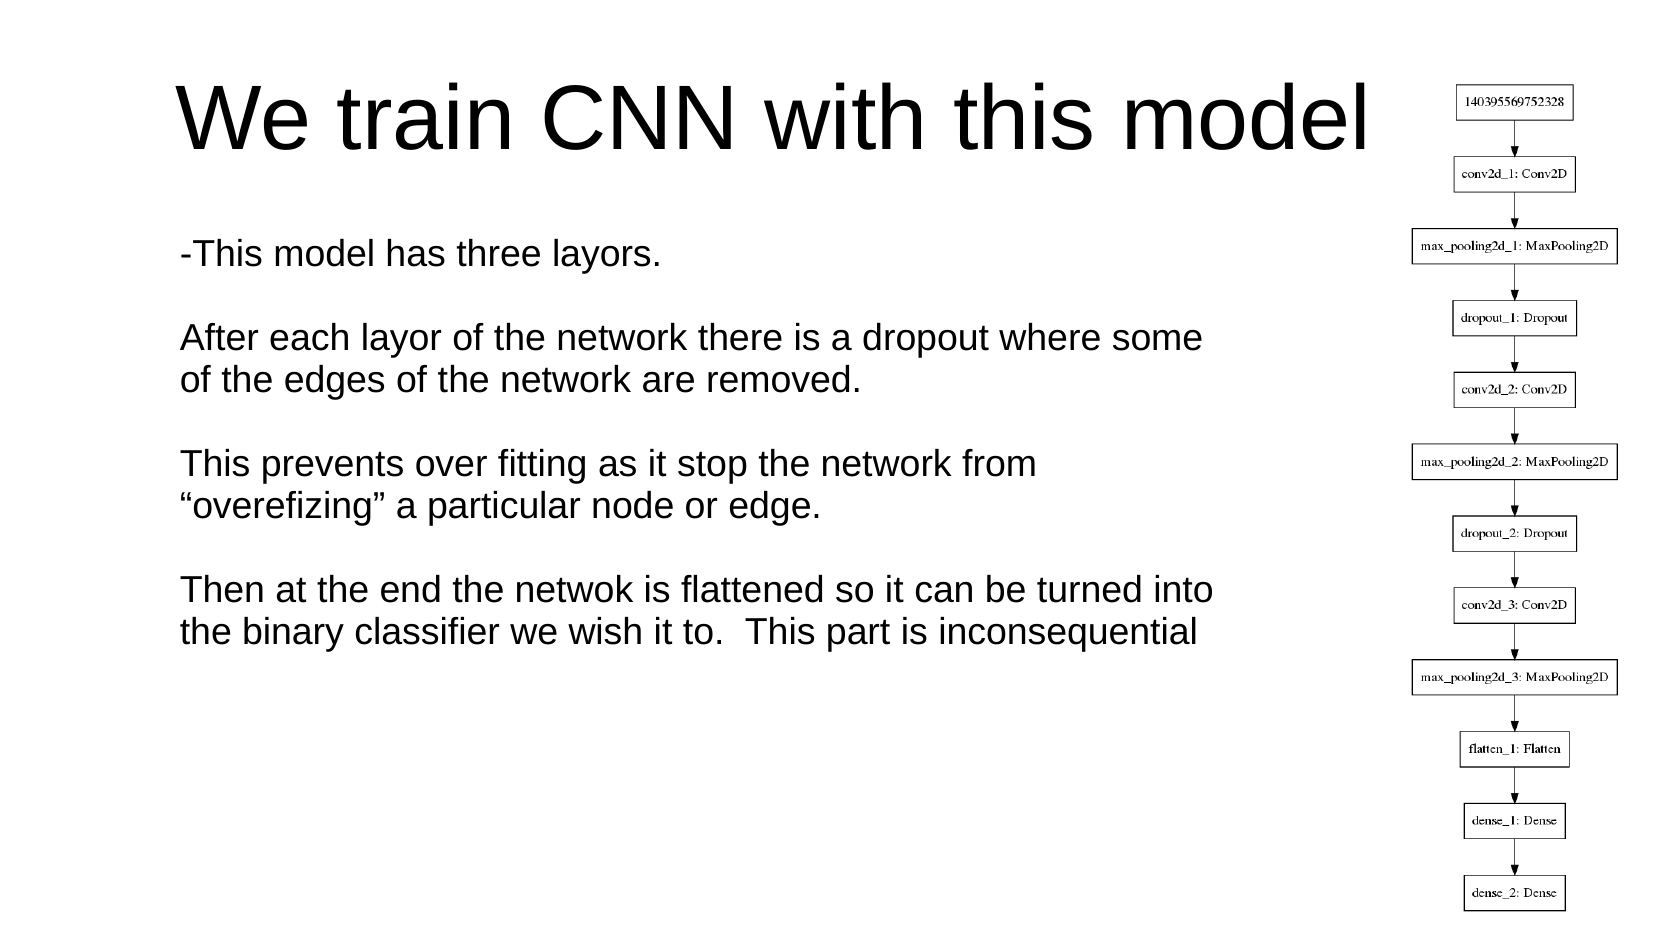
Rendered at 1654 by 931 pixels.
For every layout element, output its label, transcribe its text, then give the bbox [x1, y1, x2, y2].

text_box -This model has three layors. After each layor of the network there is a dropout where some of the edges of the network are removed. This prevents over fitting as it stop the network from “overefizing” a particular node or edge. Then at the end the netwok is flattened so it can be turned into the binary classifier we wish it to. This part is inconsequential [165, 225, 1246, 660]
title We train CNN with this model [30, 39, 1519, 196]
picture [1408, 80, 1621, 916]
